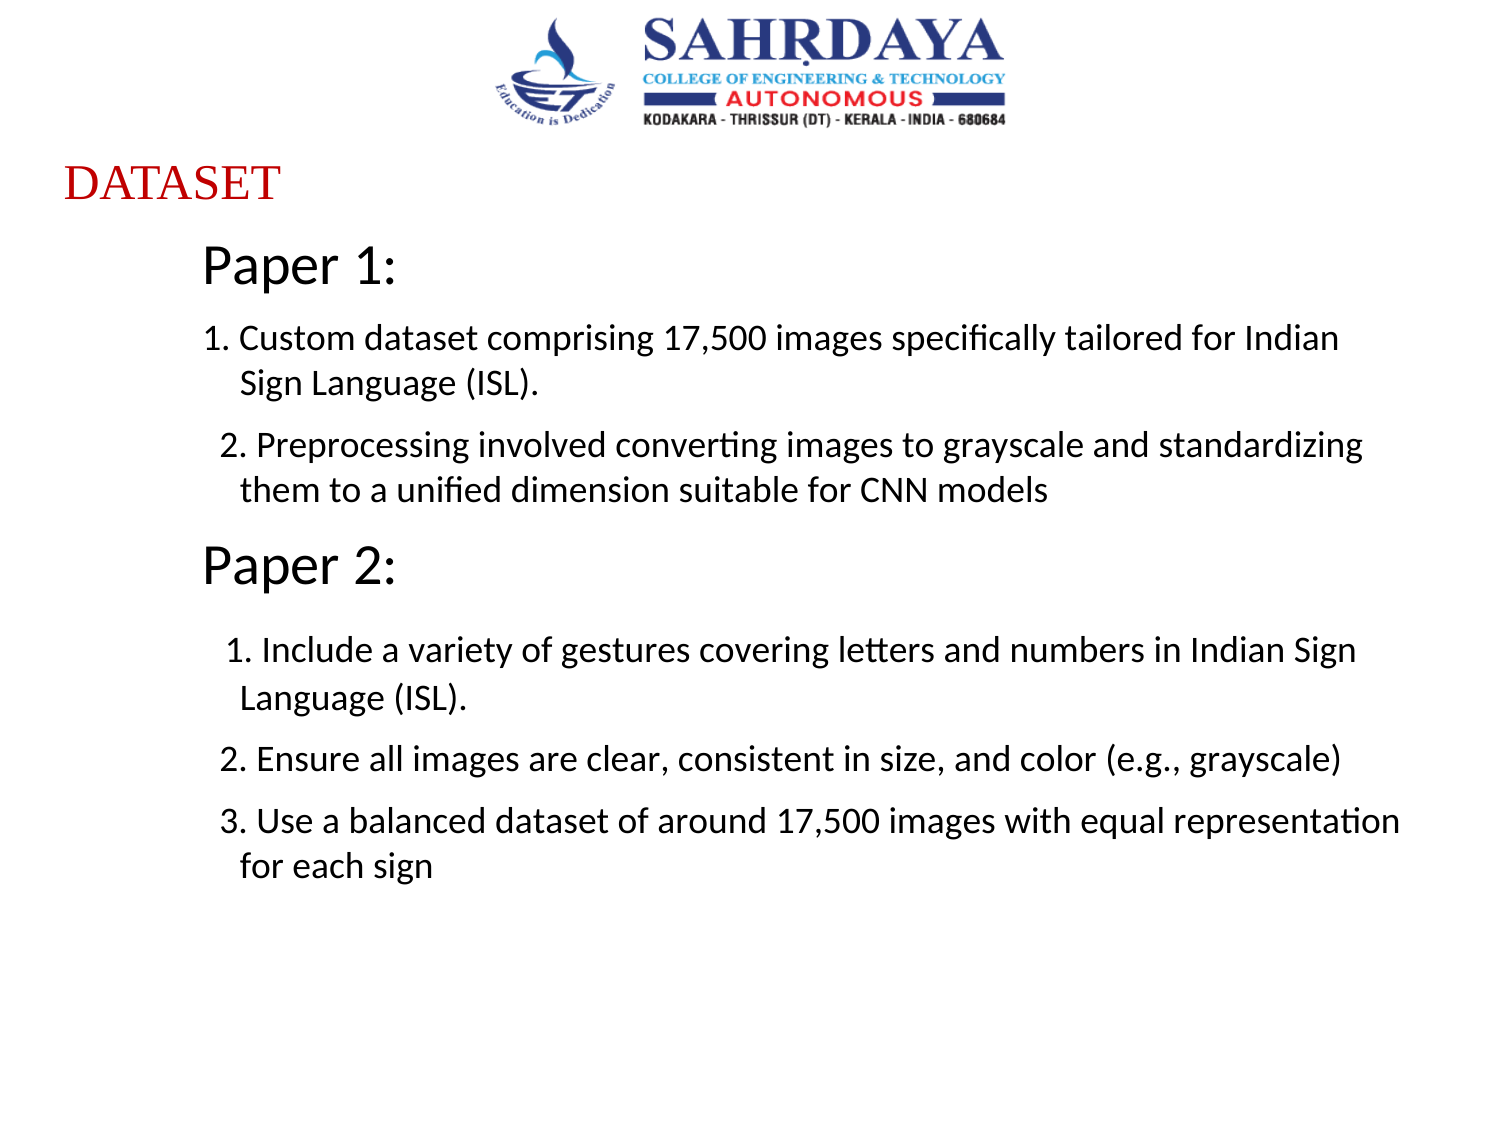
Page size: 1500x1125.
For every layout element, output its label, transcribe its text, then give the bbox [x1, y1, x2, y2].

picture [460, 0, 1038, 148]
list Paper 1: 1. Custom dataset comprising 17,500 images specifically tailored for Indian Sign Language (ISL). 2. Preprocessing involved converting images to grayscale and standardizing them to a unified dimension suitable for CNN models Paper 2: 1. Include a variety of gestures covering letters and numbers in Indian Sign Language (ISL). 2. Ensure all images are clear, consistent in size, and color (e.g., grayscale) 3. Use a balanced dataset of around 17,500 images with equal representation for each sign [75, 218, 1425, 961]
text_box DATASET​ [48, 142, 499, 218]
